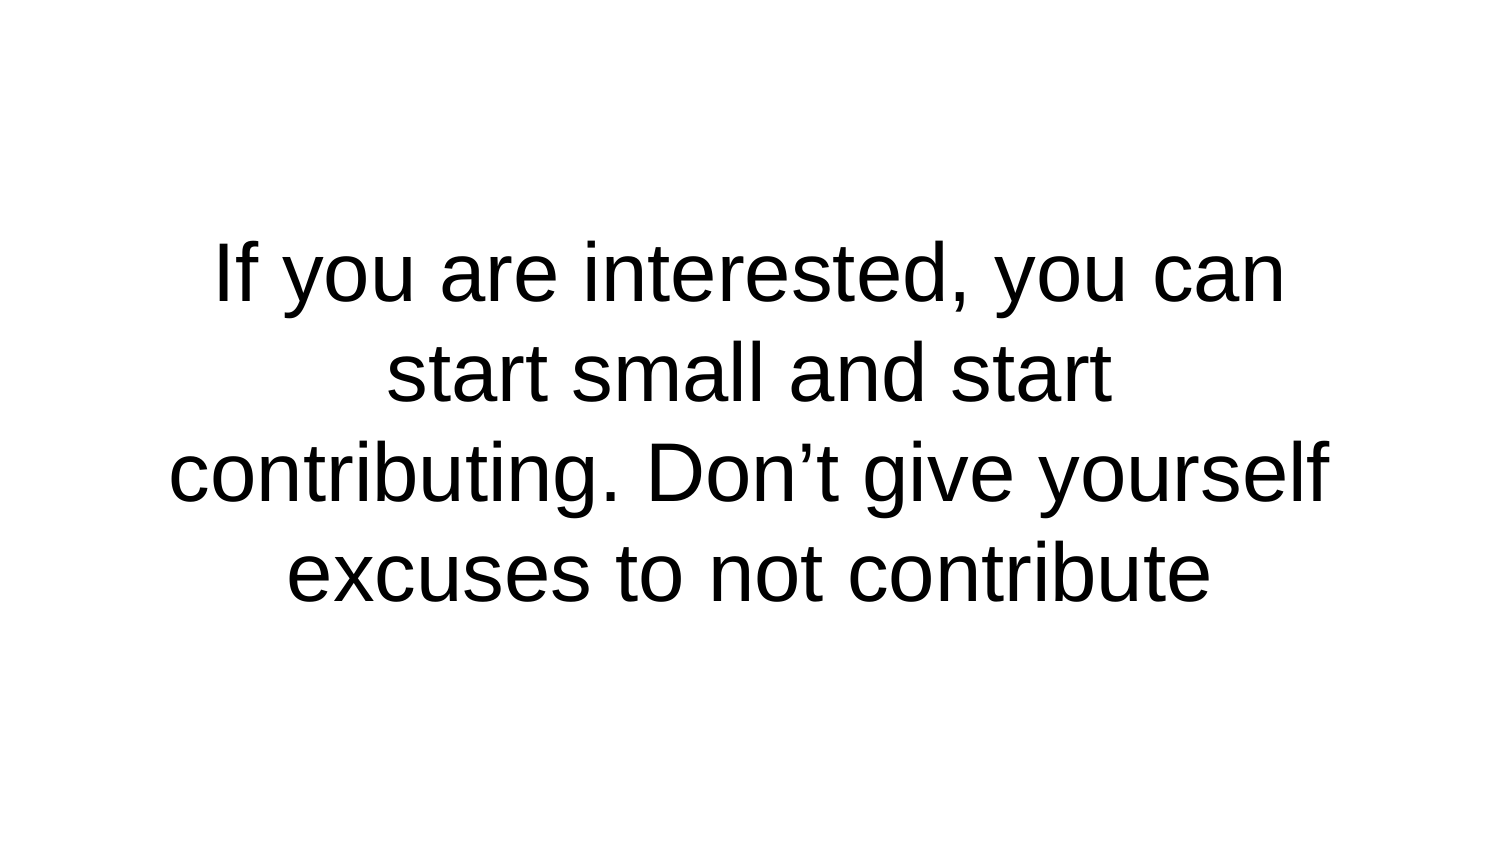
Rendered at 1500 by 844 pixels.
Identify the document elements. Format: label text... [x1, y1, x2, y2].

text_box If you are interested, you can start small and start contributing. Don’t give yourself excuses to not contribute [152, 202, 1348, 642]
